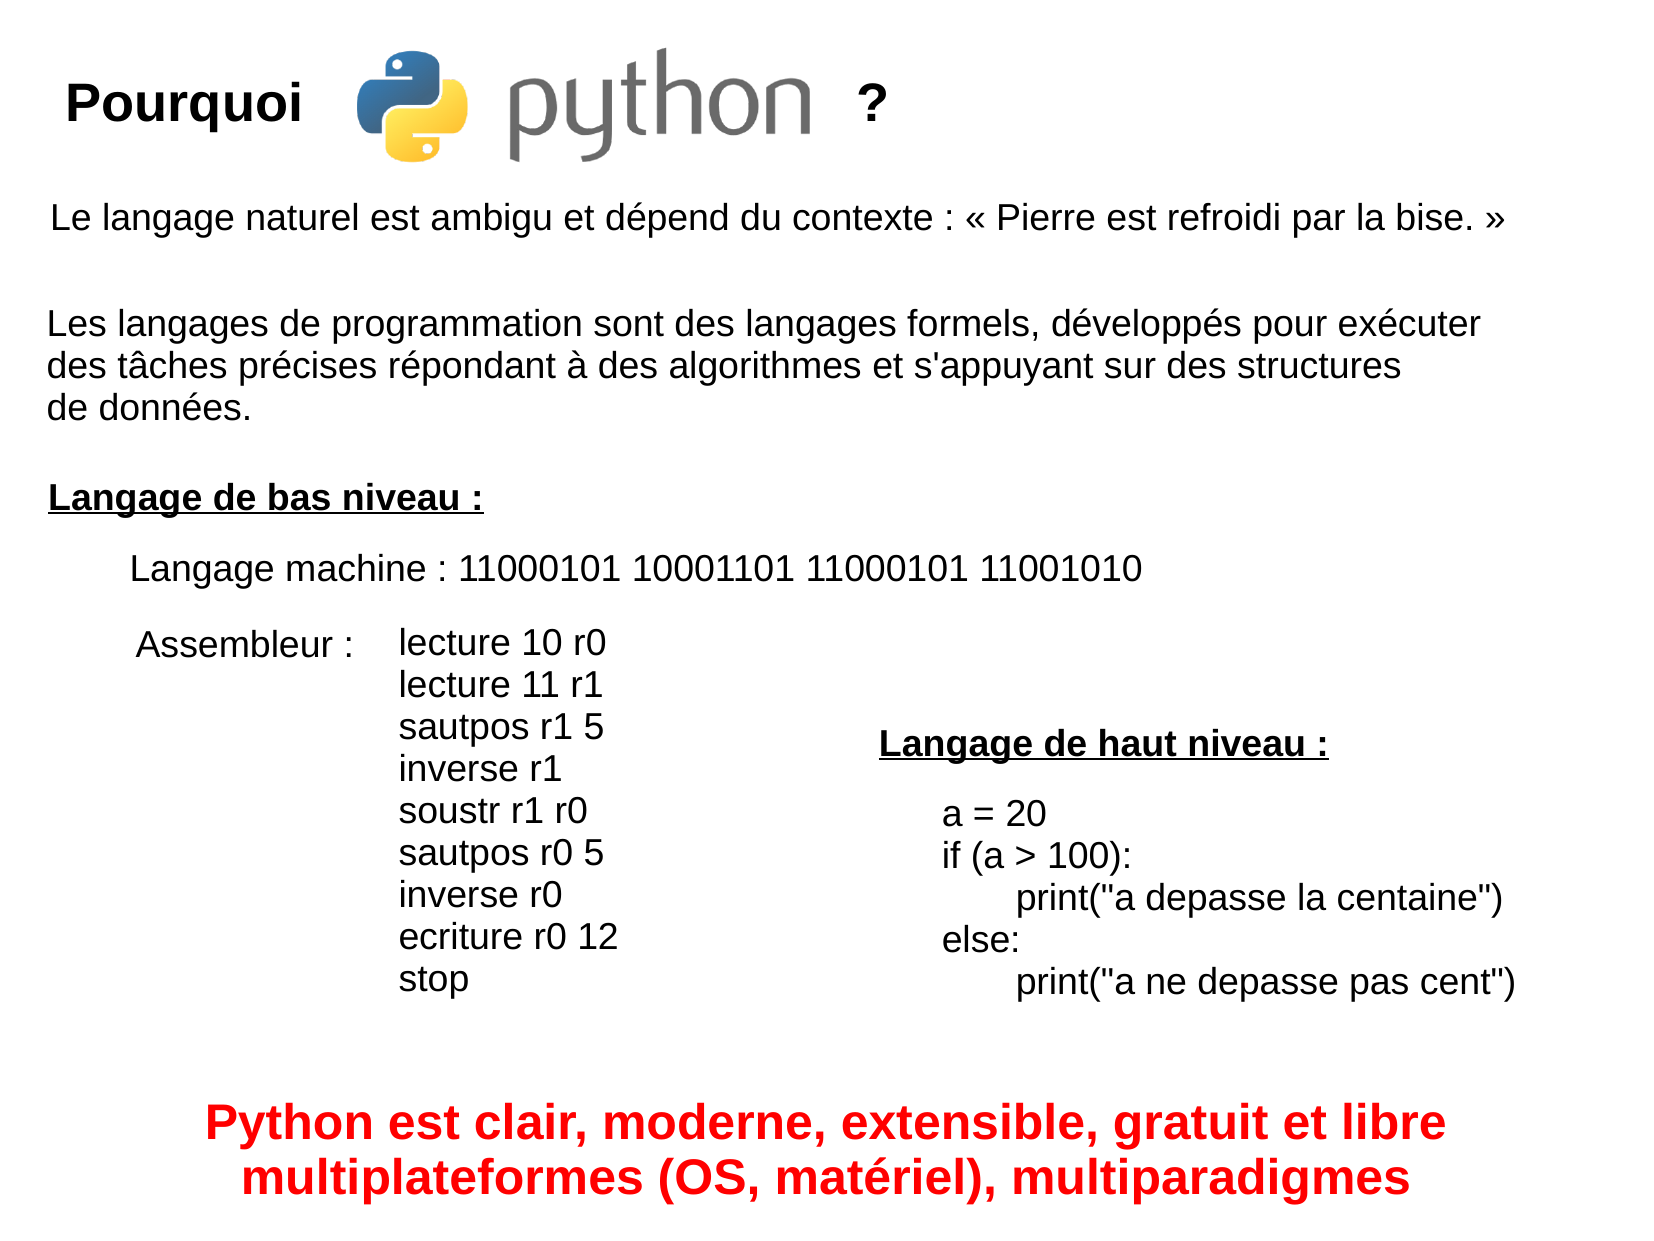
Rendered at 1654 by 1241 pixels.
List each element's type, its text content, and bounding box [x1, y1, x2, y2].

text_box Assembleur : [120, 616, 380, 674]
text_box Python est clair, moderne, extensible, gratuit et libre multiplateformes (OS, matériel), multiparadigmes [52, 1086, 1601, 1213]
text_box Le langage naturel est ambigu et dépend du contexte : « Pierre est refroidi par la bise. » [35, 188, 1522, 246]
text_box Langage machine : 11000101 10001101 11000101 11001010 [114, 539, 1159, 597]
text_box Langage de haut niveau : [864, 714, 1345, 773]
text_box ? [842, 64, 905, 142]
text_box Pourquoi [50, 64, 319, 142]
text_box lecture 10 r0 lecture 11 r1 sautpos r1 5 inverse r1 soustr r1 r0 sautpos r0 5 inverse r0 ecriture r0 12 stop [383, 614, 635, 1008]
text_box a = 20 if (a > 100): print("a depasse la centaine") else: print("a ne depasse pas cent") [927, 785, 1613, 1011]
text_box Les langages de programmation sont des langages formels, développés pour exécuter des tâches précises répondant à des algorithmes et s'appuyant sur des structures de données. [31, 295, 1583, 437]
picture [341, 38, 830, 166]
text_box Langage de bas niveau : [33, 468, 499, 527]
